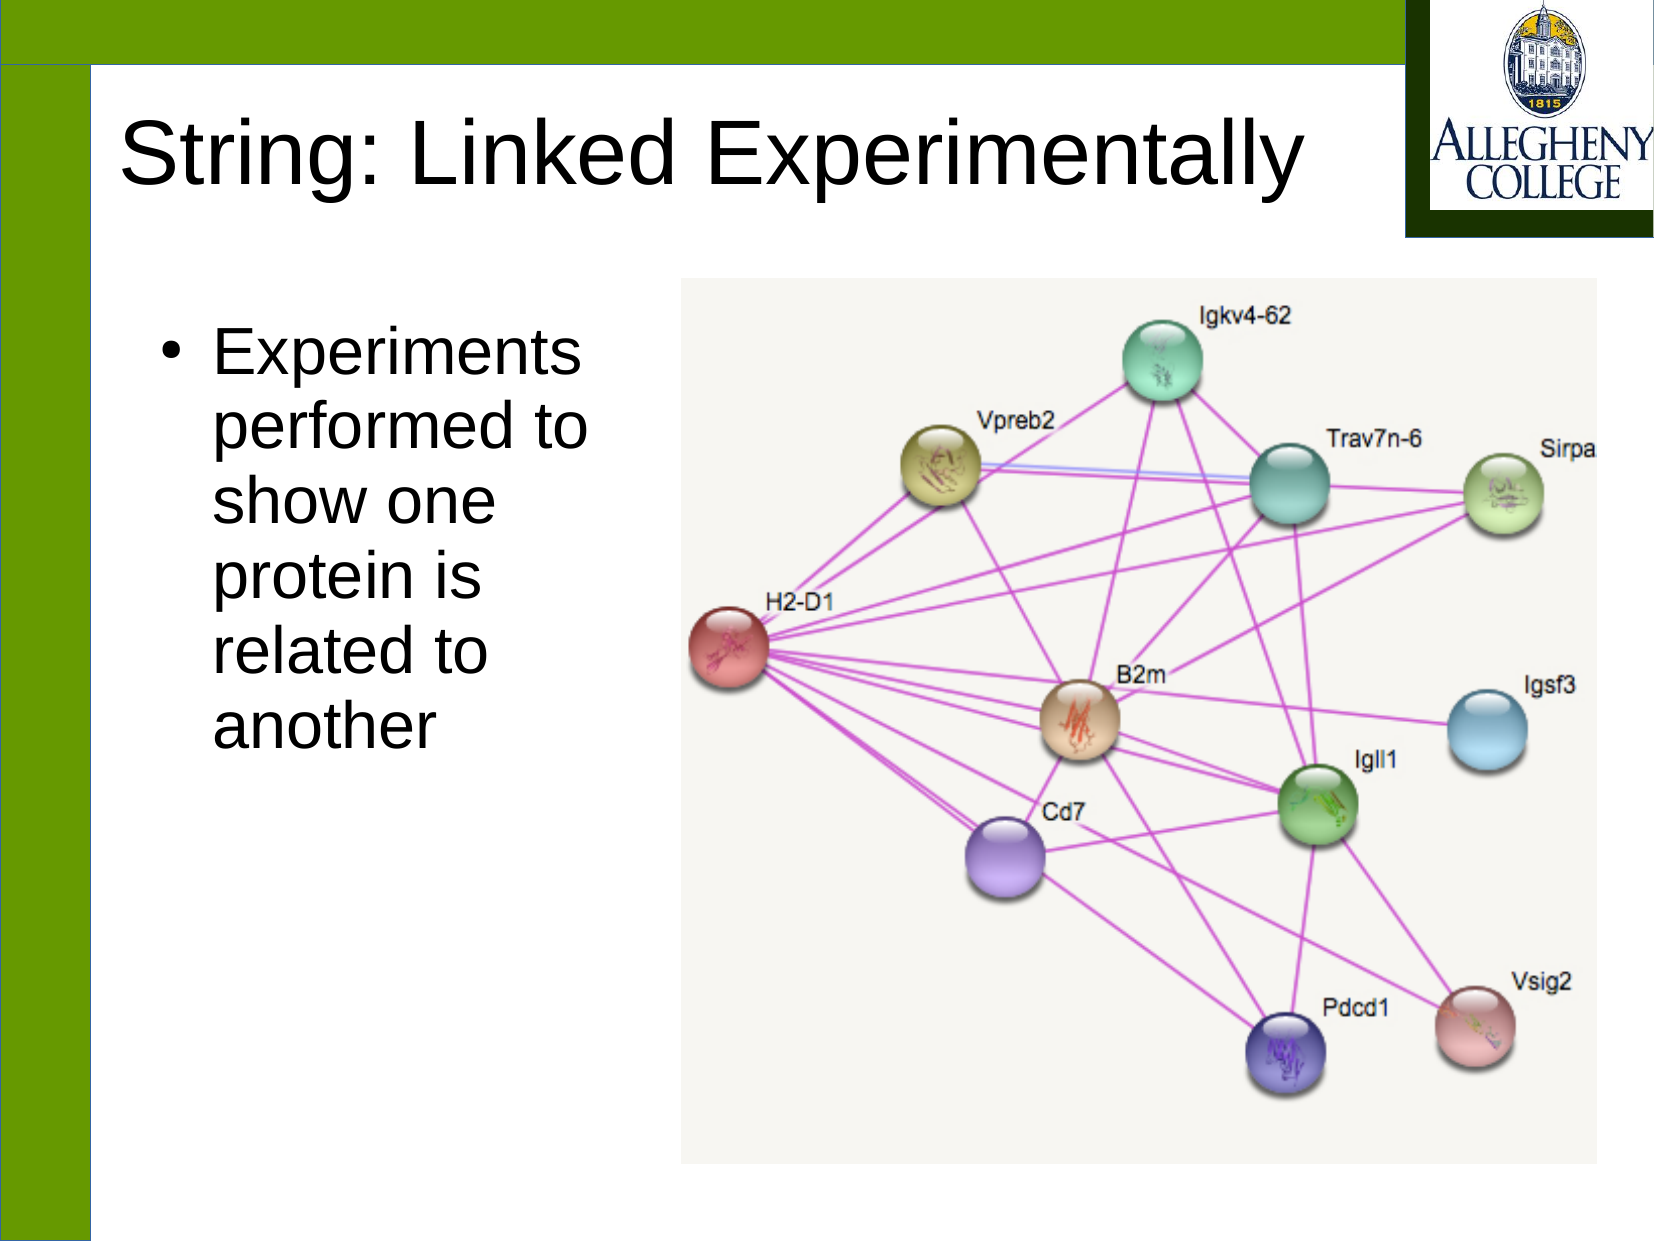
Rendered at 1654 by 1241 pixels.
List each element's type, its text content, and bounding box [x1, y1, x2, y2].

title String: Linked Experimentally [91, 65, 1415, 257]
list Experiments performed to show one protein is related to another [141, 313, 601, 1119]
picture [1430, 0, 1654, 210]
text_box [0, 0, 1654, 1241]
picture [681, 278, 1597, 1164]
